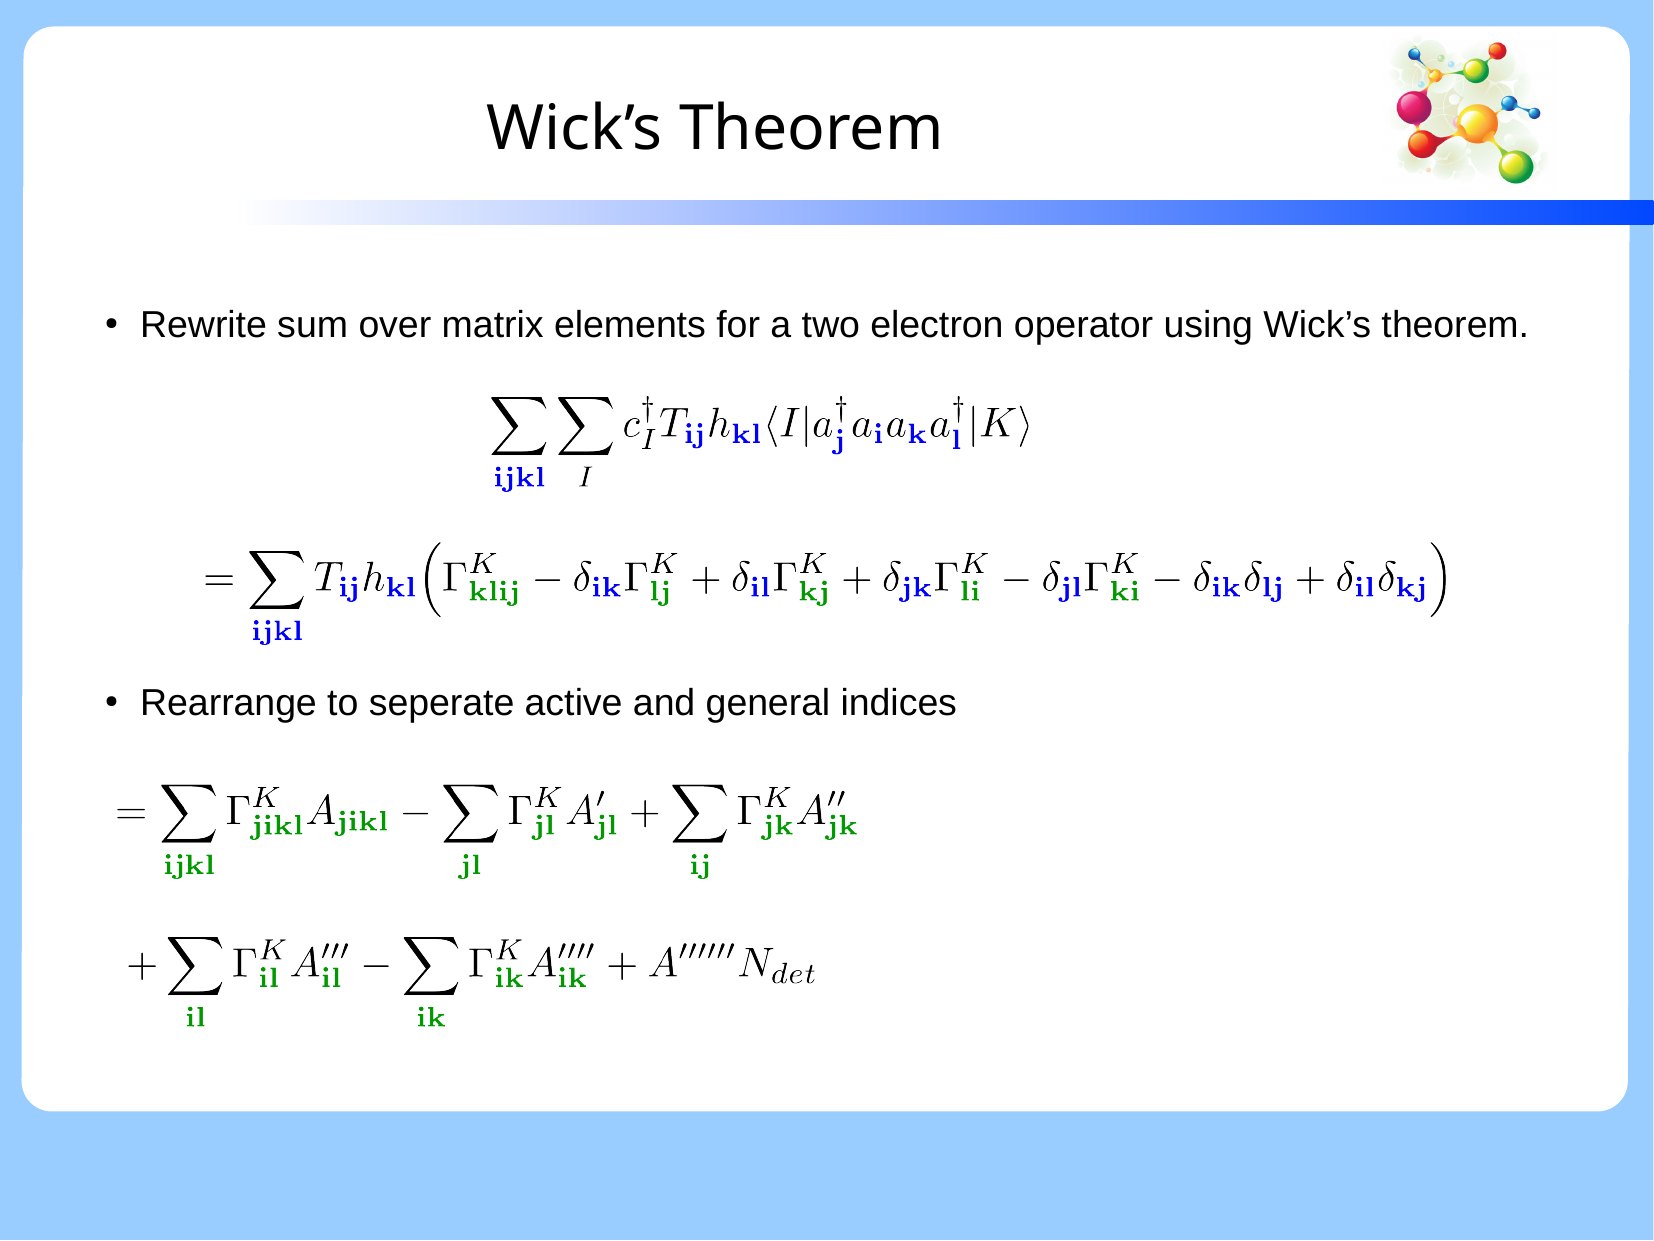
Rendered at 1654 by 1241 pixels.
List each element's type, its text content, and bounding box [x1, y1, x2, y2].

picture [205, 542, 1446, 645]
picture [1382, 29, 1556, 195]
picture [128, 936, 815, 1027]
table_cell [873, 201, 877, 224]
table_cell [956, 201, 961, 224]
picture [491, 396, 1029, 492]
title Wick’s Theorem [82, 49, 1332, 201]
picture [117, 784, 857, 879]
text_box Rewrite sum over matrix elements for a two electron operator using Wick’s theorem. Rearrange to seperate active and general indices [90, 254, 1576, 1241]
